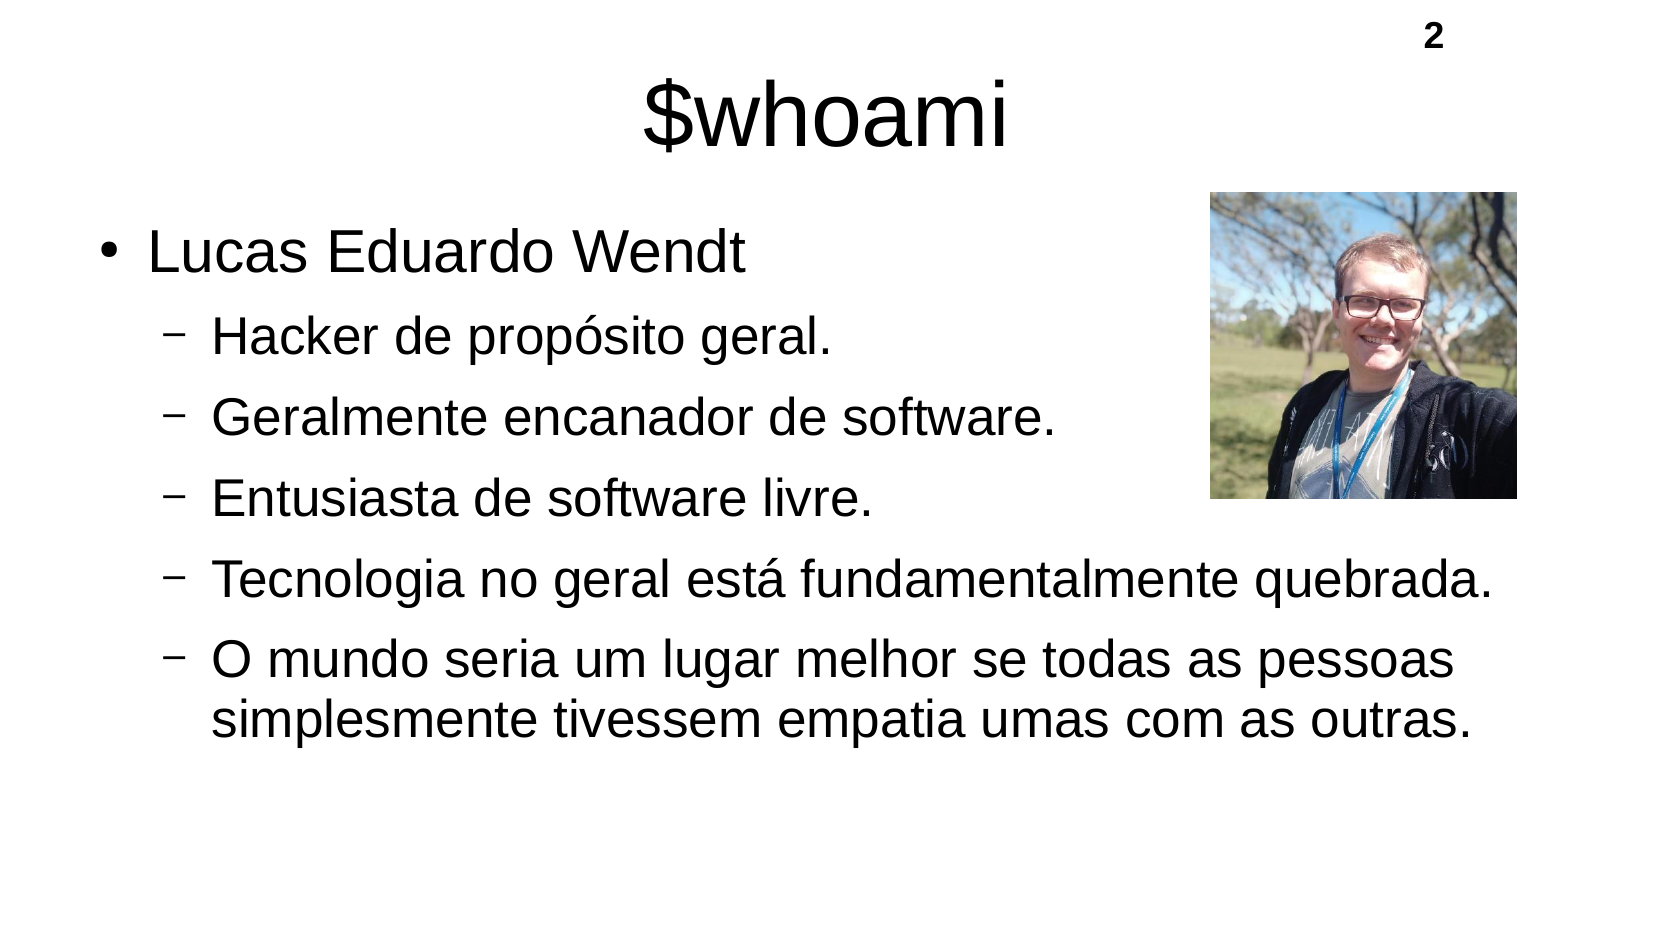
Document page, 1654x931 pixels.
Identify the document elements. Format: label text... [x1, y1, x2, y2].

picture [1210, 192, 1517, 499]
title $whoami [82, 37, 1571, 193]
list Lucas Eduardo Wendt Hacker de propósito geral. Geralmente encanador de software. Entusiasta de software livre. Tecnologia no geral está fundamentalmente quebrada. O mundo seria um lugar melhor se todas as pessoas simplesmente tivessem empatia umas com as outras. [82, 217, 1571, 758]
text_box <número> [1408, 0, 1654, 71]
